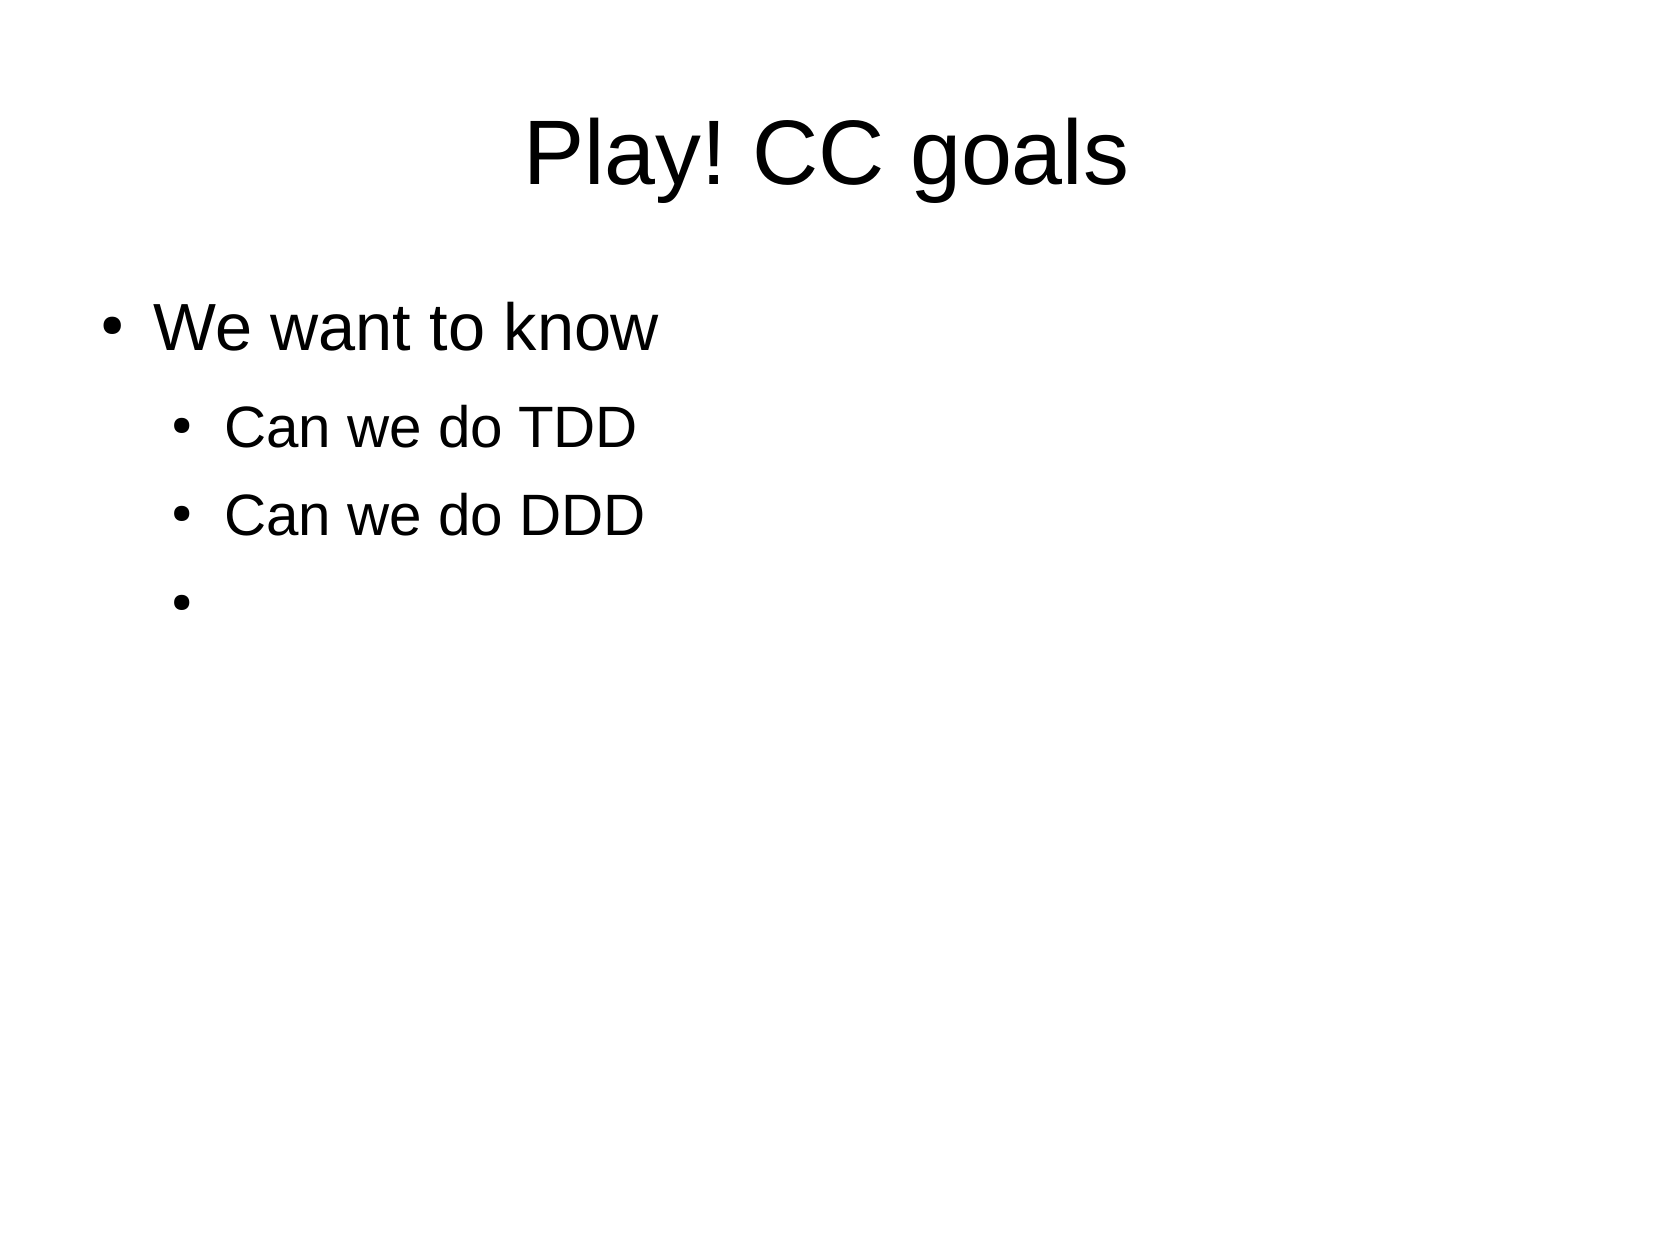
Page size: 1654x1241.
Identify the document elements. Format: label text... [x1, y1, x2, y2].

title Play! CC goals [82, 49, 1571, 257]
list We want to know Can we do TDD Can we do DDD [82, 290, 1571, 1109]
